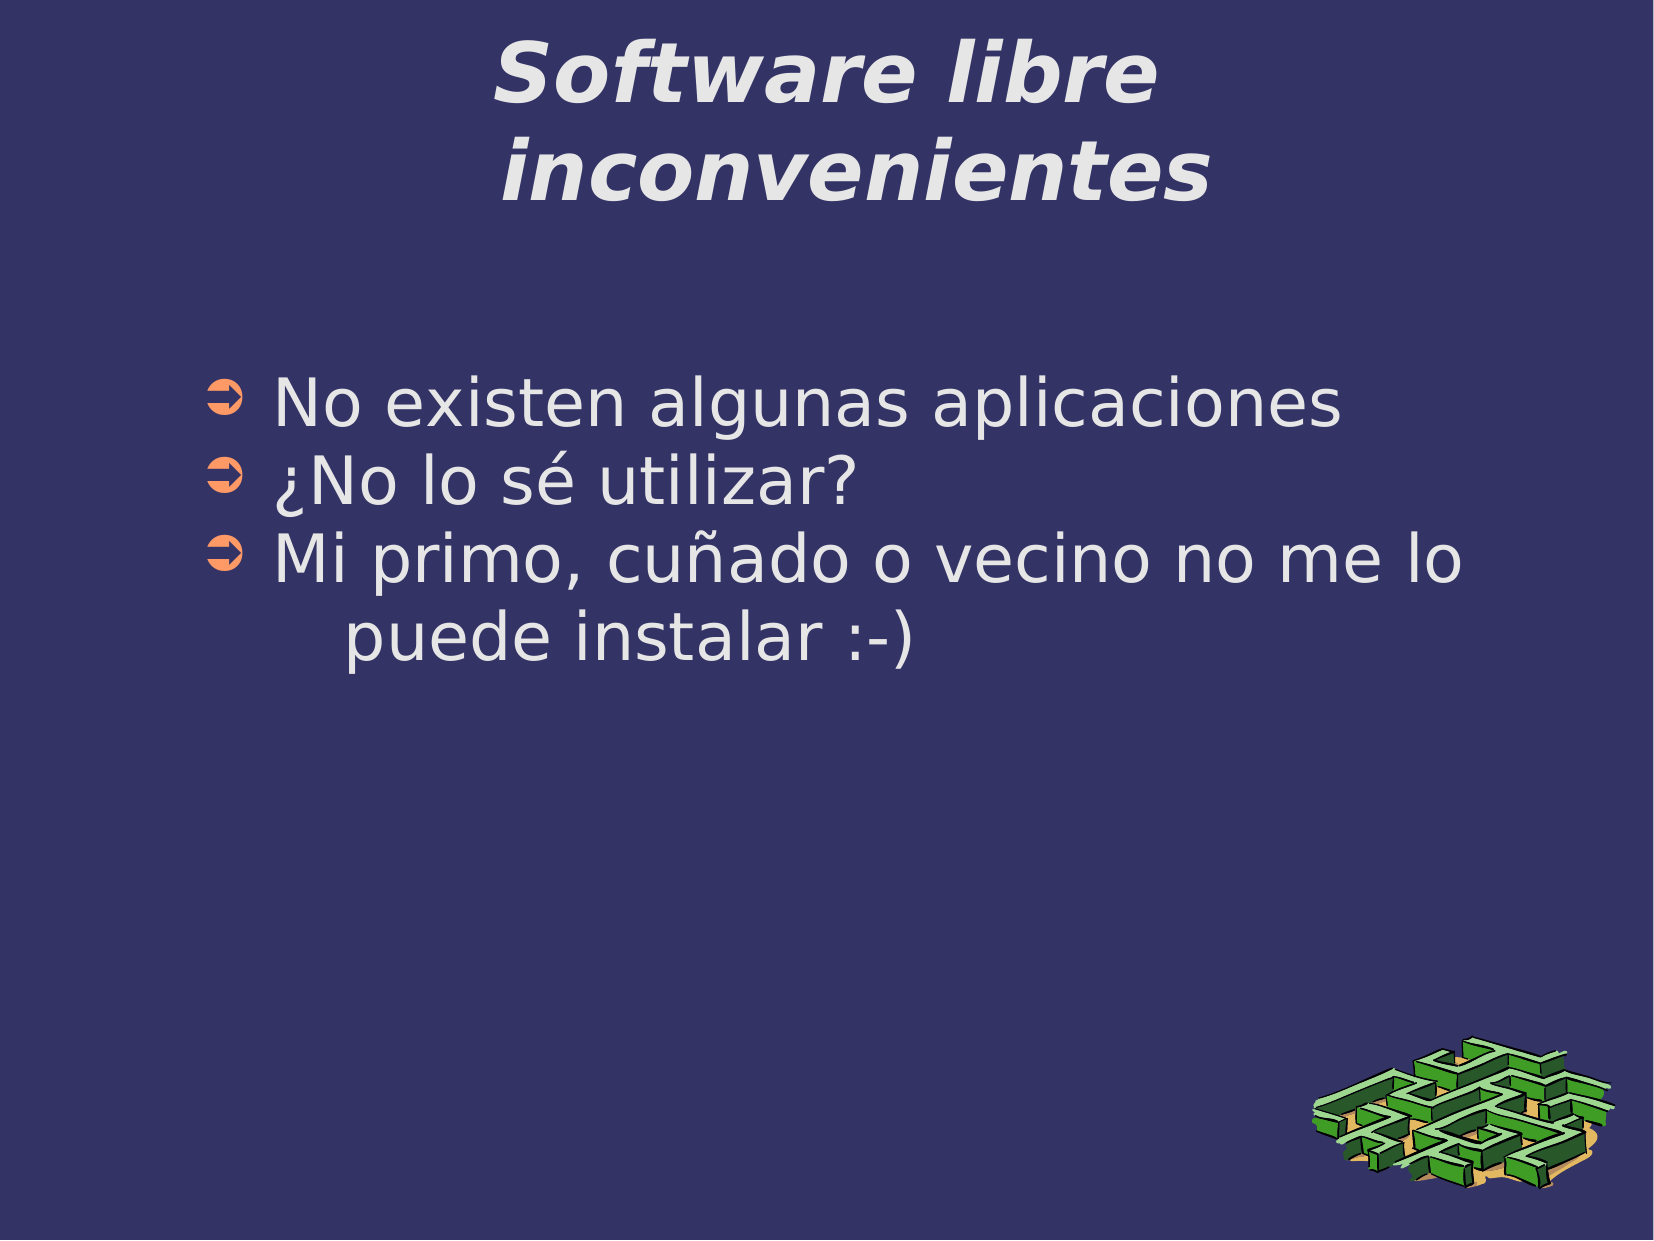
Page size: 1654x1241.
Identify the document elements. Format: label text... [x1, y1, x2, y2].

title Software libre inconvenientes [121, 25, 1534, 220]
list No existen algunas aplicaciones ¿No lo sé utilizar? Mi primo, cuñado o vecino no me lo puede instalar :-) [178, 364, 1570, 1147]
